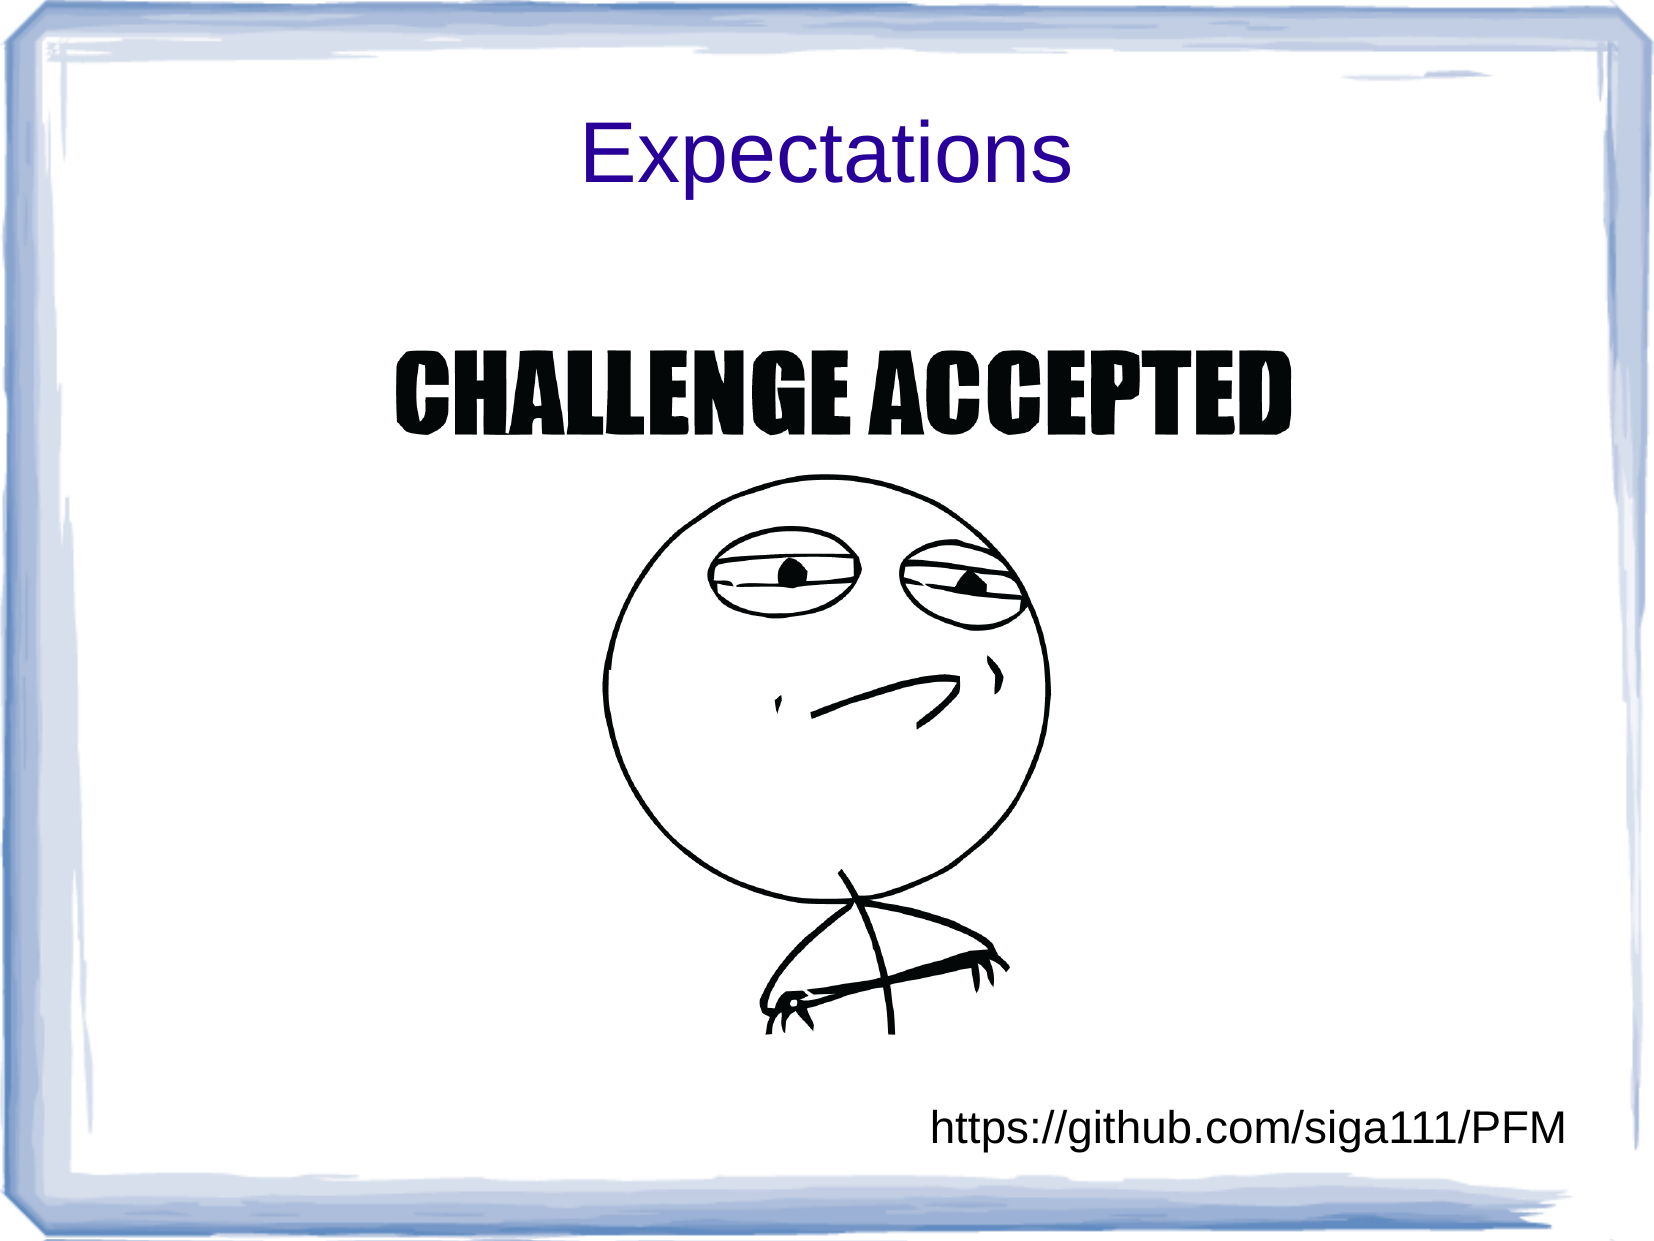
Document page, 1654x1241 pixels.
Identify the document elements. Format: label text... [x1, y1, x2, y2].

title Expectations [82, 49, 1571, 257]
picture [0, 0, 1654, 1241]
